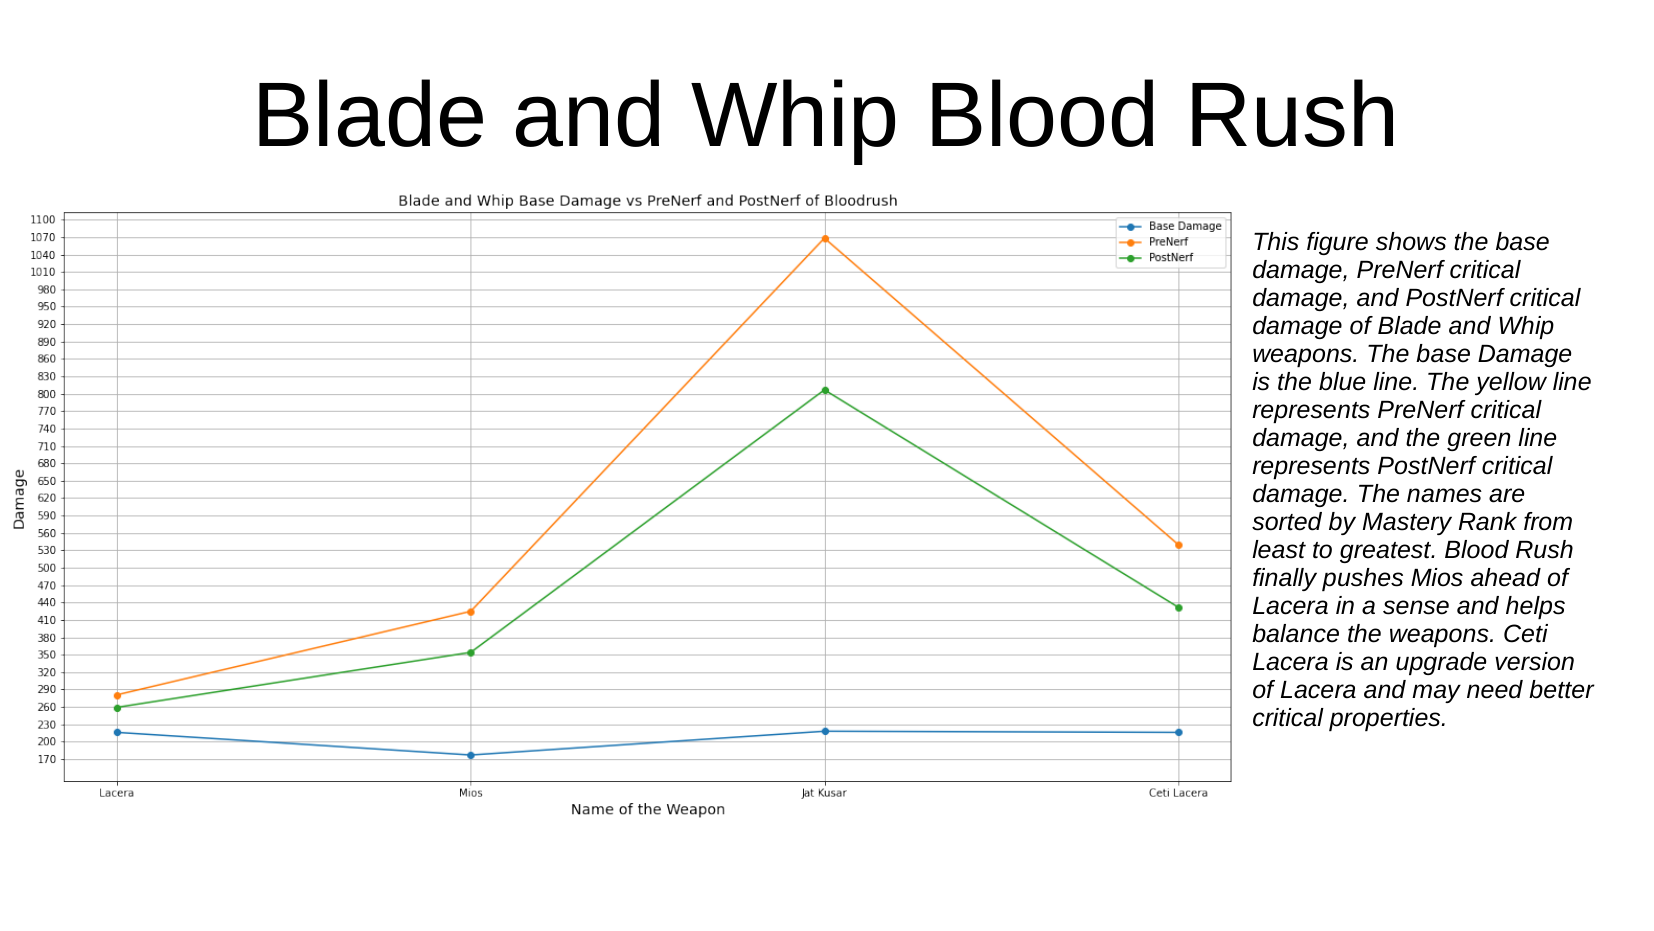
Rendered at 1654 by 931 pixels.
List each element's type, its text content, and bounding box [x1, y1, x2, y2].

text_box This figure shows the base damage, PreNerf critical damage, and PostNerf critical damage of Blade and Whip weapons. The base Damage is the blue line. The yellow line represents PreNerf critical damage, and the green line represents PostNerf critical damage. The names are sorted by Mastery Rank from least to greatest. Blood Rush finally pushes Mios ahead of Lacera in a sense and helps balance the weapons. Ceti Lacera is an upgrade version of Lacera and may need better critical properties. [1237, 220, 1613, 740]
picture [4, 187, 1238, 826]
title Blade and Whip Blood Rush [82, 37, 1571, 193]
